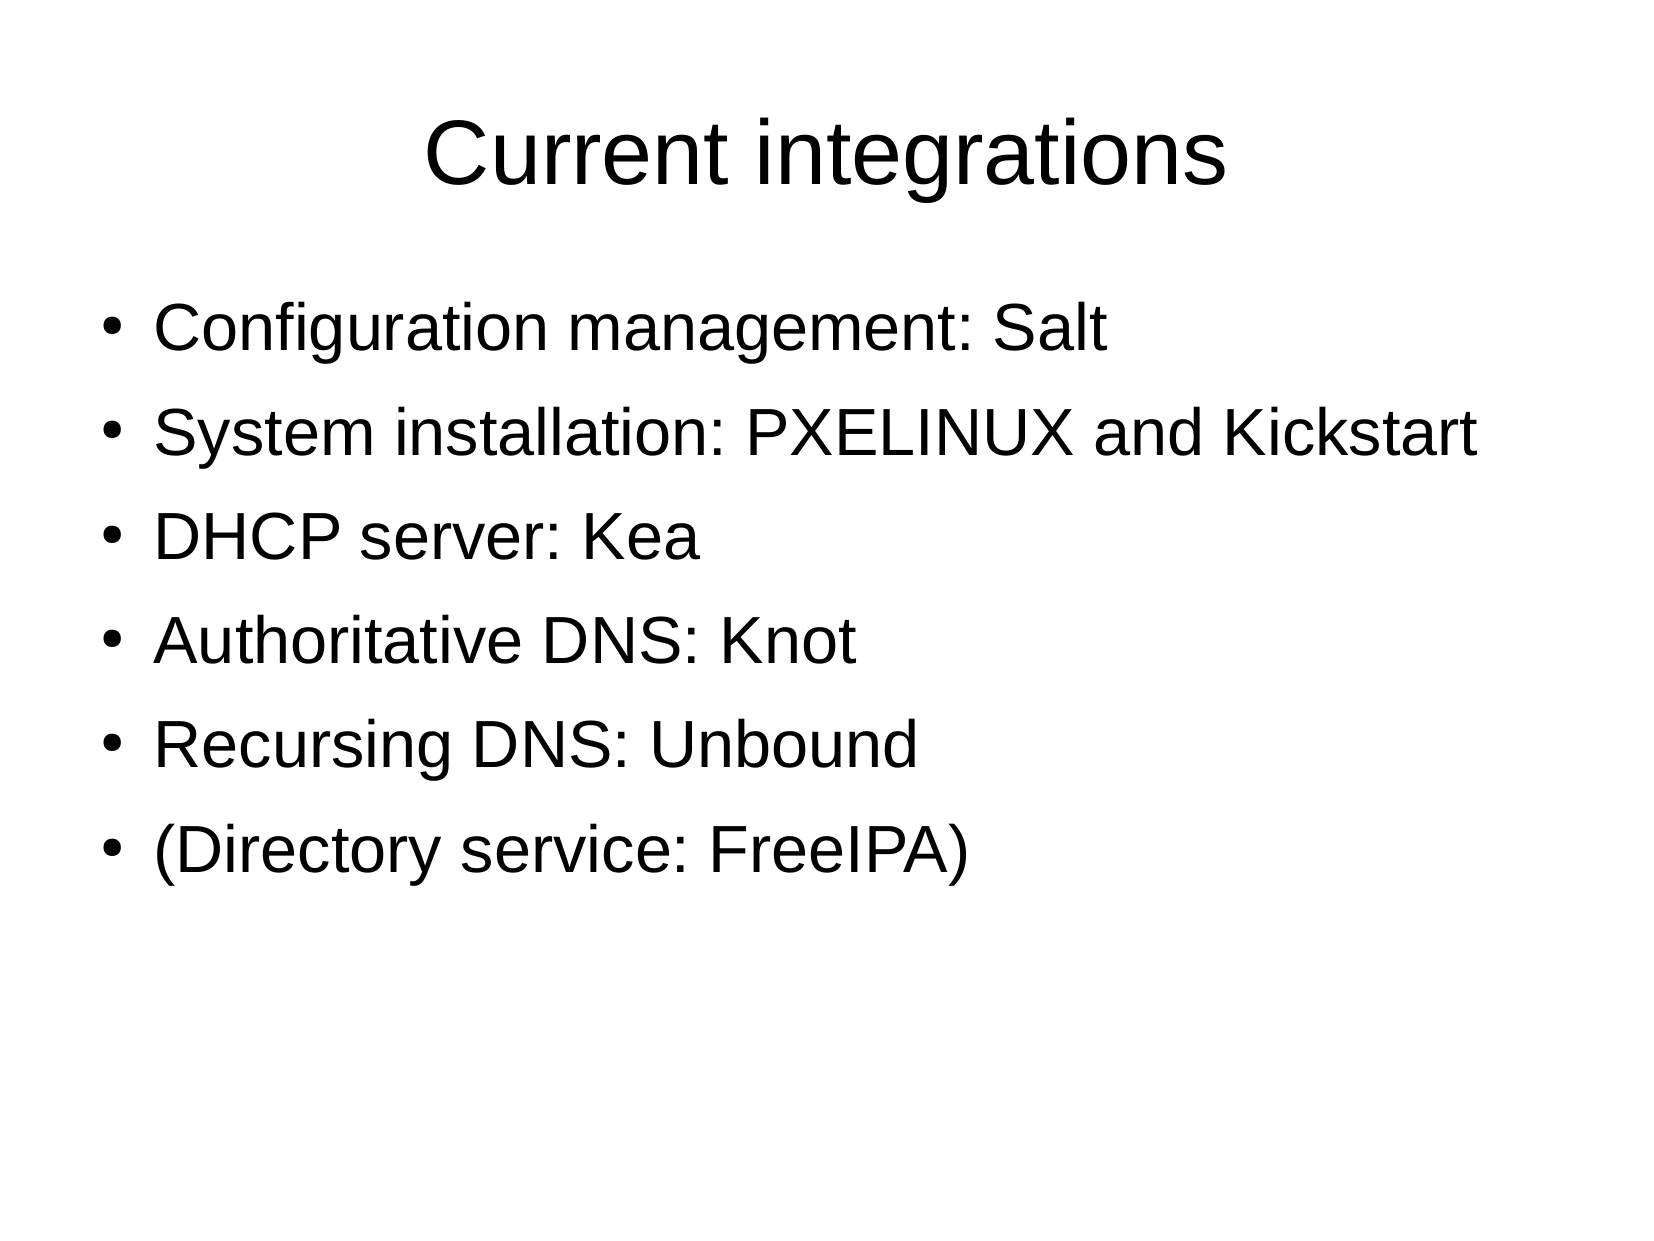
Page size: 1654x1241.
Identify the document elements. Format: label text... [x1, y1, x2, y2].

title Current integrations [82, 49, 1571, 257]
list Configuration management: Salt System installation: PXELINUX and Kickstart DHCP server: Kea Authoritative DNS: Knot Recursing DNS: Unbound (Directory service: FreeIPA) [82, 290, 1571, 1010]
